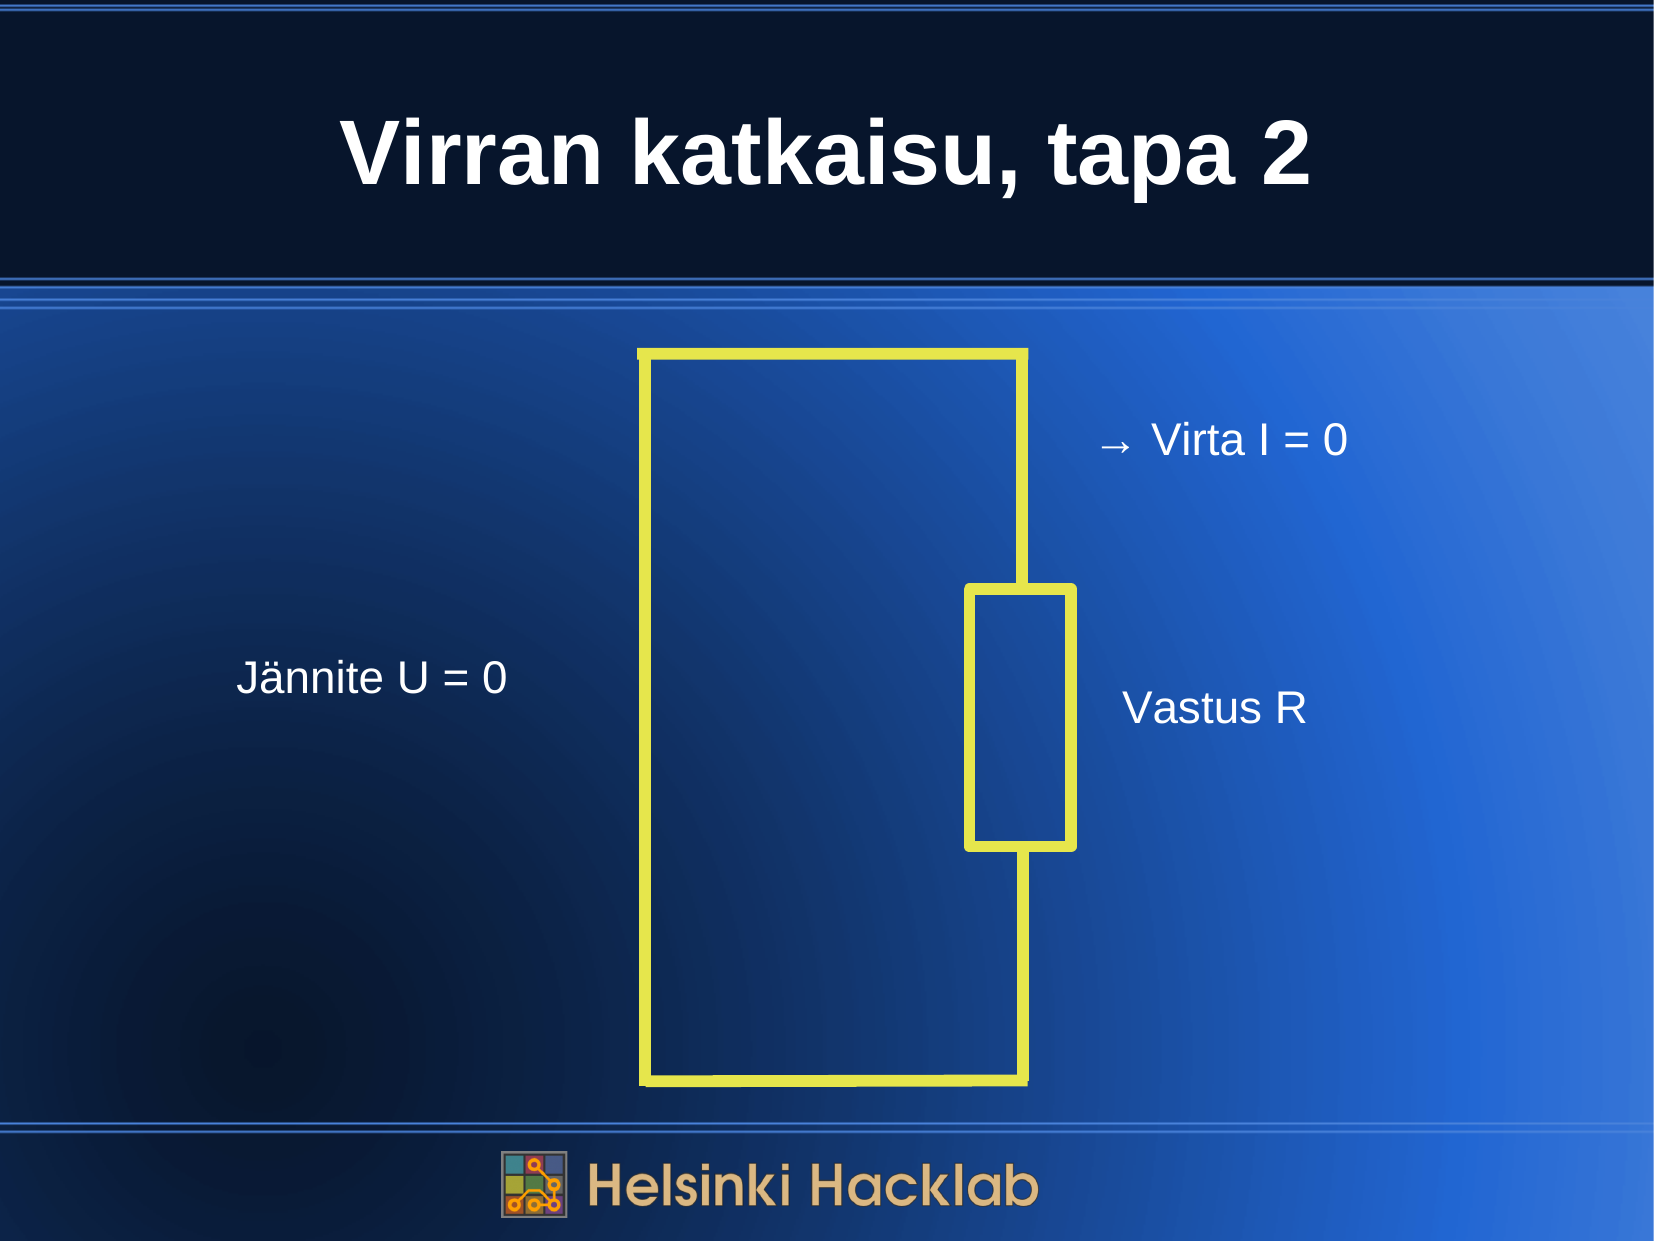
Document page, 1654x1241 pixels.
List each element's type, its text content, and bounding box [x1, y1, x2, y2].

picture [0, 0, 1654, 1241]
title Virran katkaisu, tapa 2 [82, 49, 1571, 257]
text_box Vastus R [1122, 681, 1388, 739]
text_box → Virta I = 0 [1092, 413, 1359, 470]
text_box Jännite U = 0 [236, 652, 591, 709]
